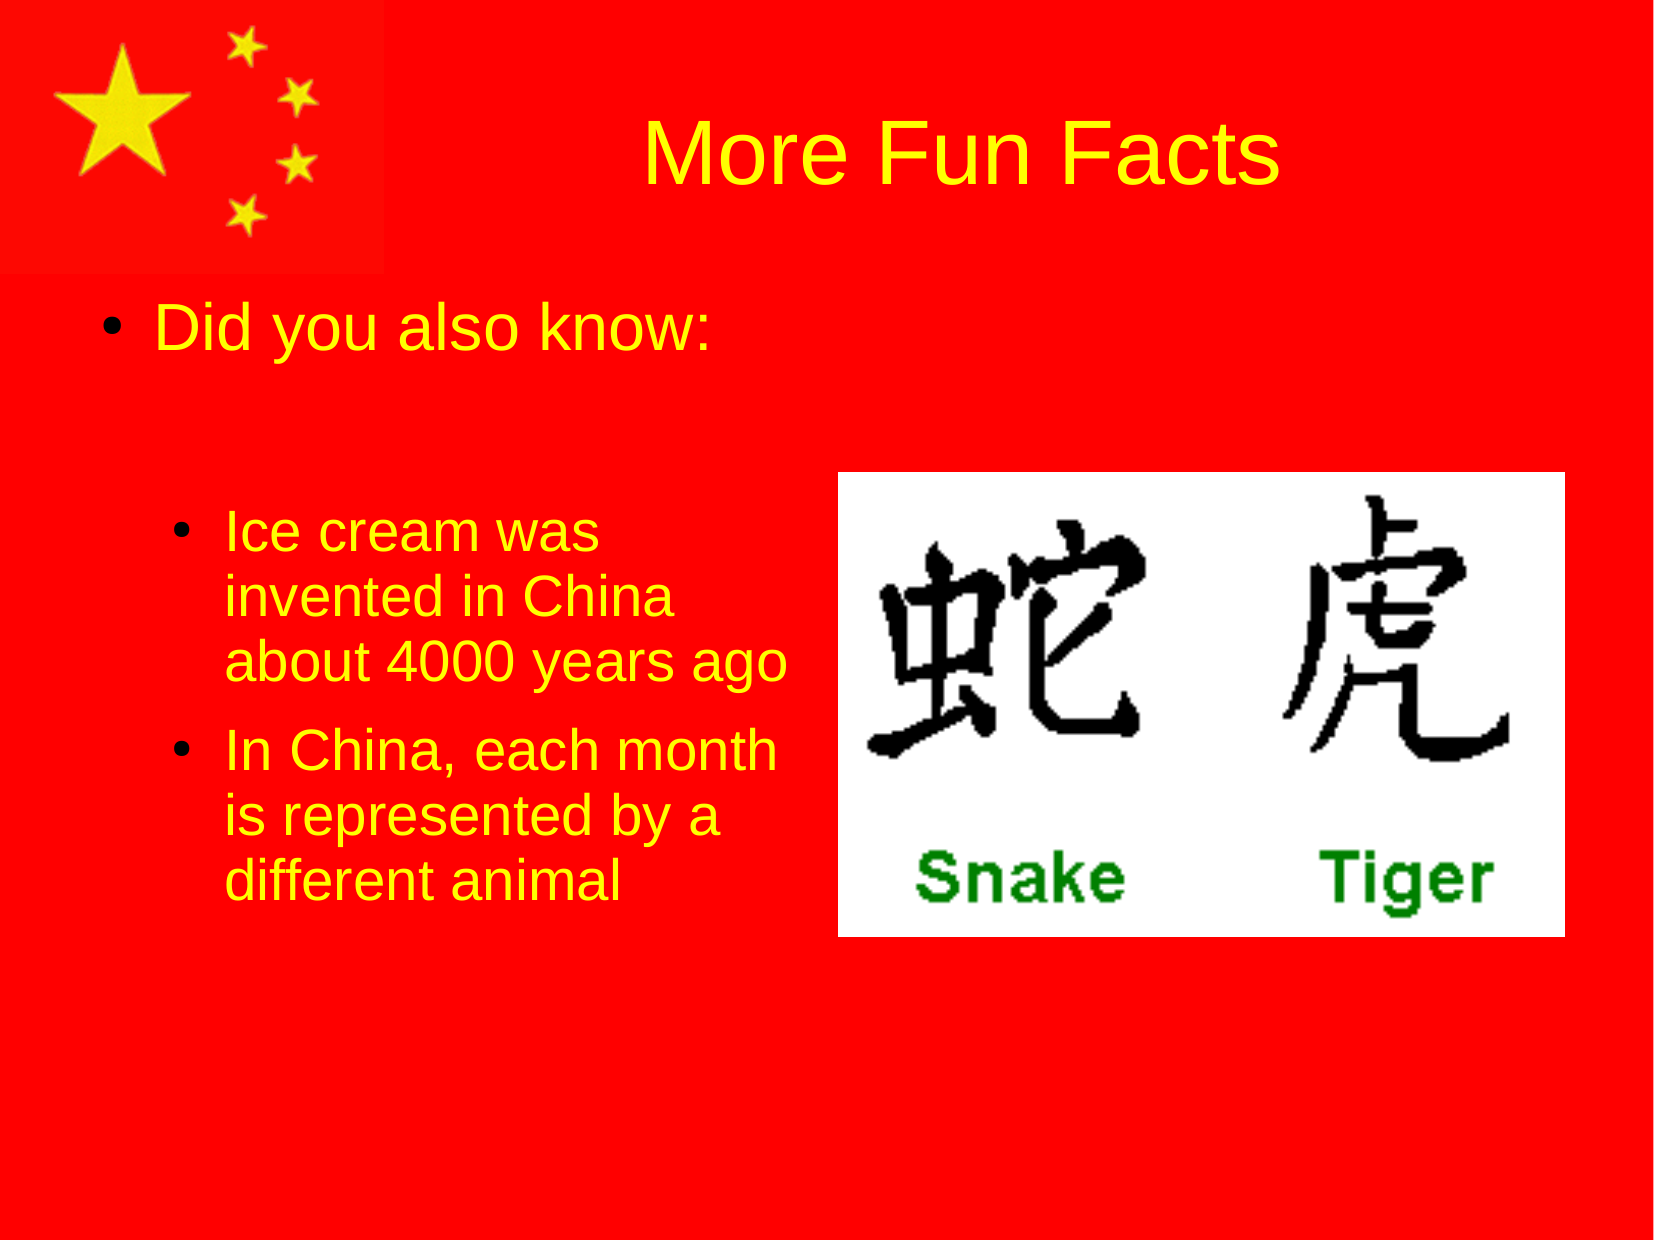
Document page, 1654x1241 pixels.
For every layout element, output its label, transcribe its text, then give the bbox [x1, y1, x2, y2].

picture [0, 0, 384, 274]
title More Fun Facts [354, 49, 1571, 257]
list Did you also know: Ice cream was invented in China about 4000 years ago In China, each month is represented by a different animal [82, 290, 809, 1109]
picture [838, 472, 1565, 937]
